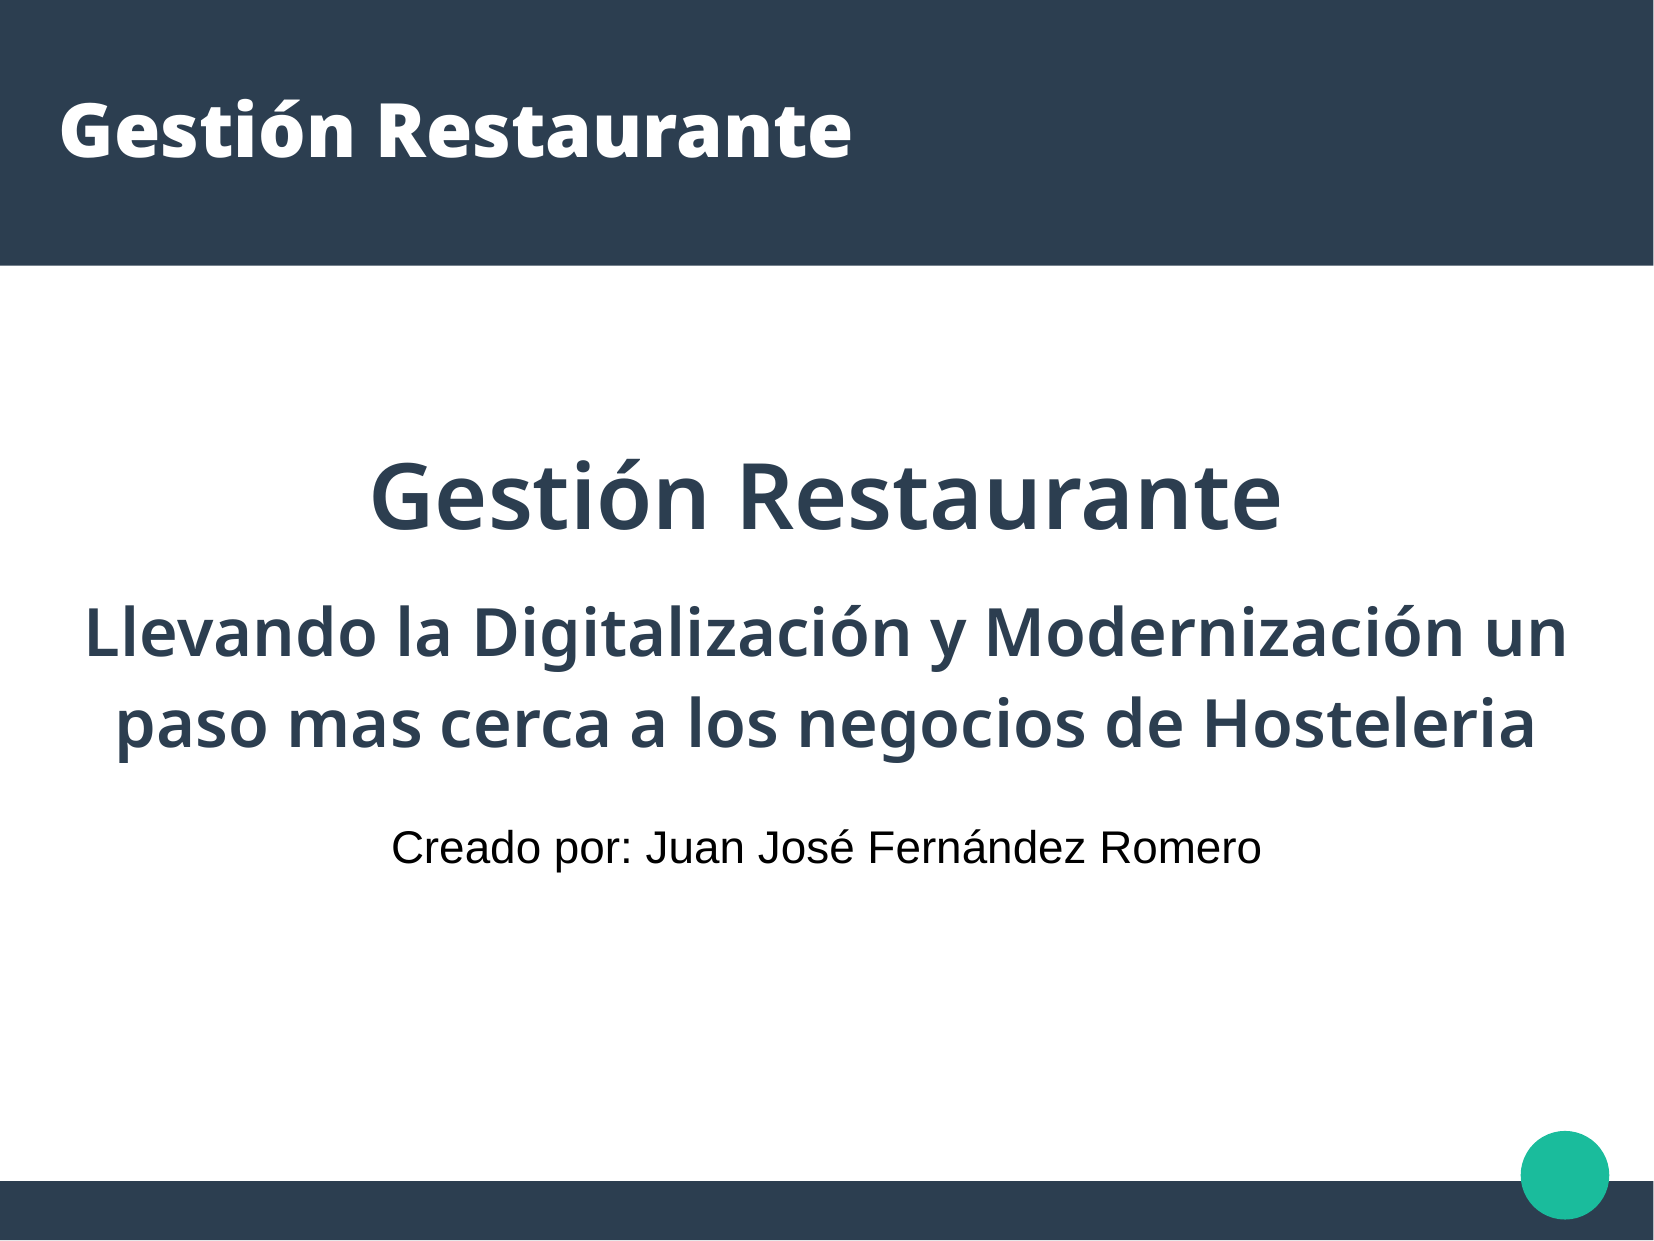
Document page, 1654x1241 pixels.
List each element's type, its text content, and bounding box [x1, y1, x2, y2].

list Gestión Restaurante Llevando la Digitalización y Modernización un paso mas cerca a los negocios de Hosteleria [59, 431, 1595, 814]
title Gestión Restaurante [59, 49, 1595, 207]
text_box Creado por: Juan José Fernández Romero [0, 814, 1654, 933]
